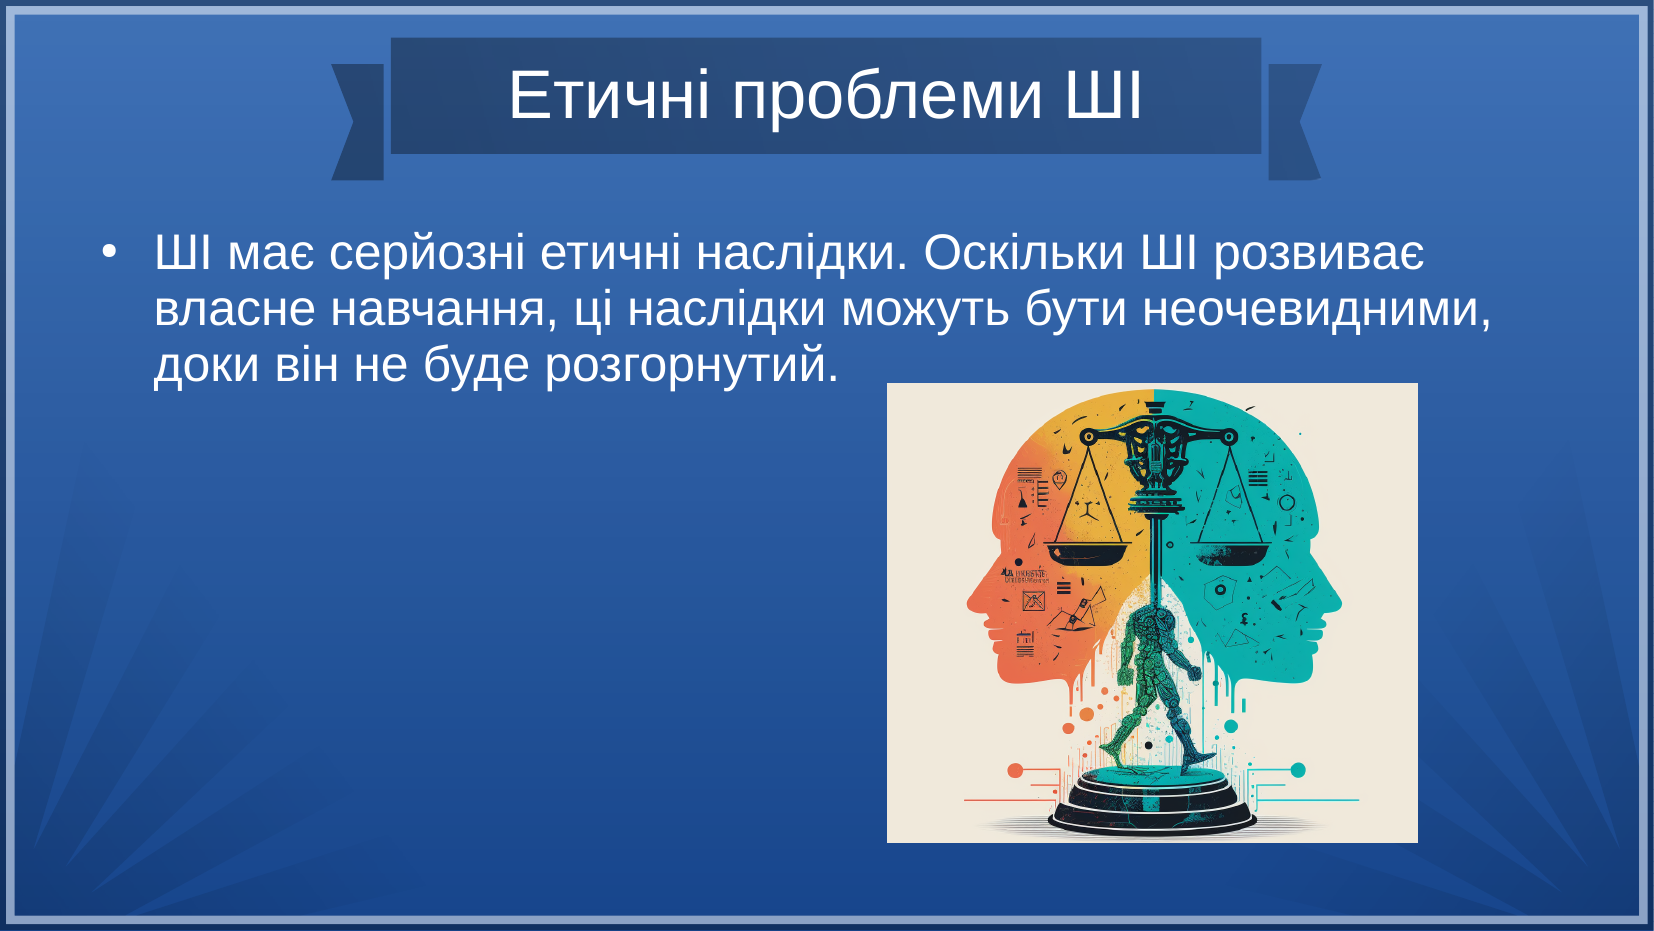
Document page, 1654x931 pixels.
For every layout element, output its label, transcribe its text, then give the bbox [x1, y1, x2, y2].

picture [887, 383, 1418, 843]
title Етичні проблеми ШІ [389, 35, 1264, 154]
list ШІ має серйозні етичні наслідки. Оскільки ШІ розвиває власне навчання, ці наслідки можуть бути неочевидними, доки він не буде розгорнутий. [82, 224, 1571, 848]
